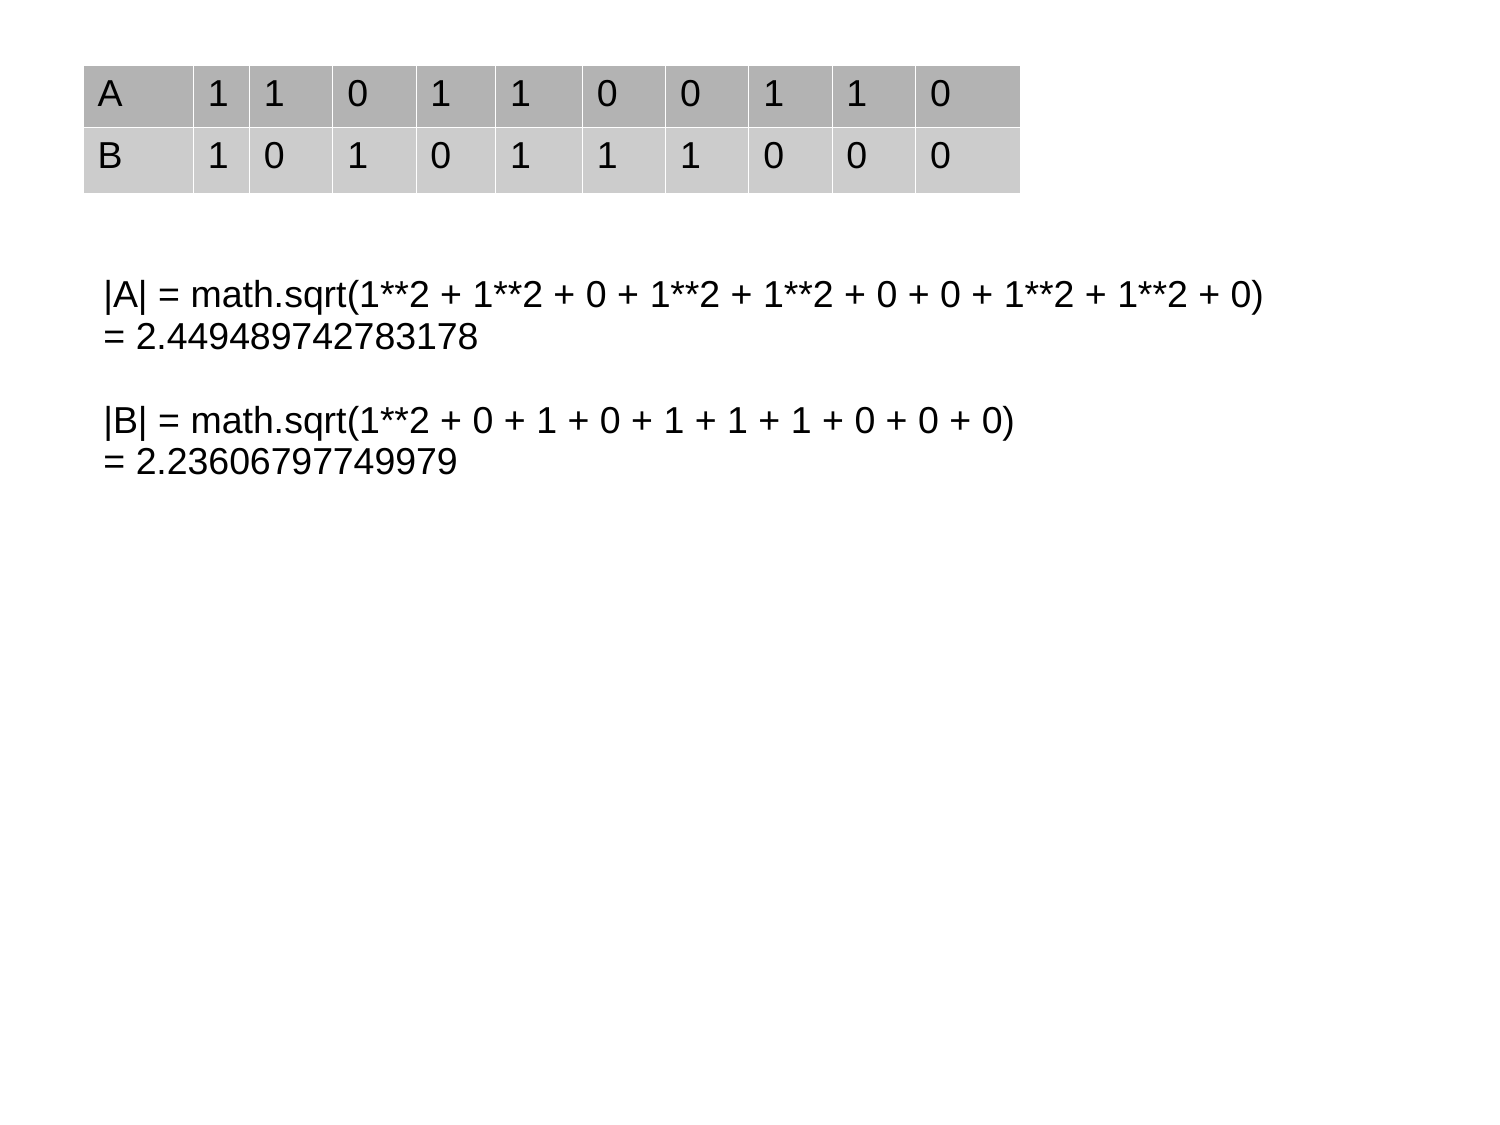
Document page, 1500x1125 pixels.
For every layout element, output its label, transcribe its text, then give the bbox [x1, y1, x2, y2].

table_cell 1 [666, 128, 748, 193]
table_header 1 [833, 66, 915, 127]
table_cell 1 [496, 128, 582, 193]
table_header 0 [583, 66, 665, 127]
table_header 1 [250, 66, 332, 127]
table_header 0 [666, 66, 748, 127]
table_cell 0 [250, 128, 332, 193]
table_cell B [84, 128, 193, 193]
table_header 1 [496, 66, 582, 127]
table_header 0 [916, 66, 1020, 127]
table_header 1 [194, 66, 249, 127]
table_cell 1 [333, 128, 416, 193]
table_cell 0 [916, 128, 1020, 193]
text_box |A| = math.sqrt(1**2 + 1**2 + 0 + 1**2 + 1**2 + 0 + 0 + 1**2 + 1**2 + 0) = 2.449489742783178 |B| = math.sqrt(1**2 + 0 + 1 + 0 + 1 + 1 + 1 + 0 + 0 + 0) = 2.23606797749979 [88, 265, 1418, 491]
table_cell 1 [583, 128, 665, 193]
table_cell 1 [194, 128, 249, 193]
table_cell 0 [749, 128, 832, 193]
table_header 1 [417, 66, 495, 127]
table_header A [84, 66, 193, 127]
table_cell 0 [833, 128, 915, 193]
table_header 1 [749, 66, 832, 127]
table_header 0 [333, 66, 416, 127]
table_cell 0 [417, 128, 495, 193]
